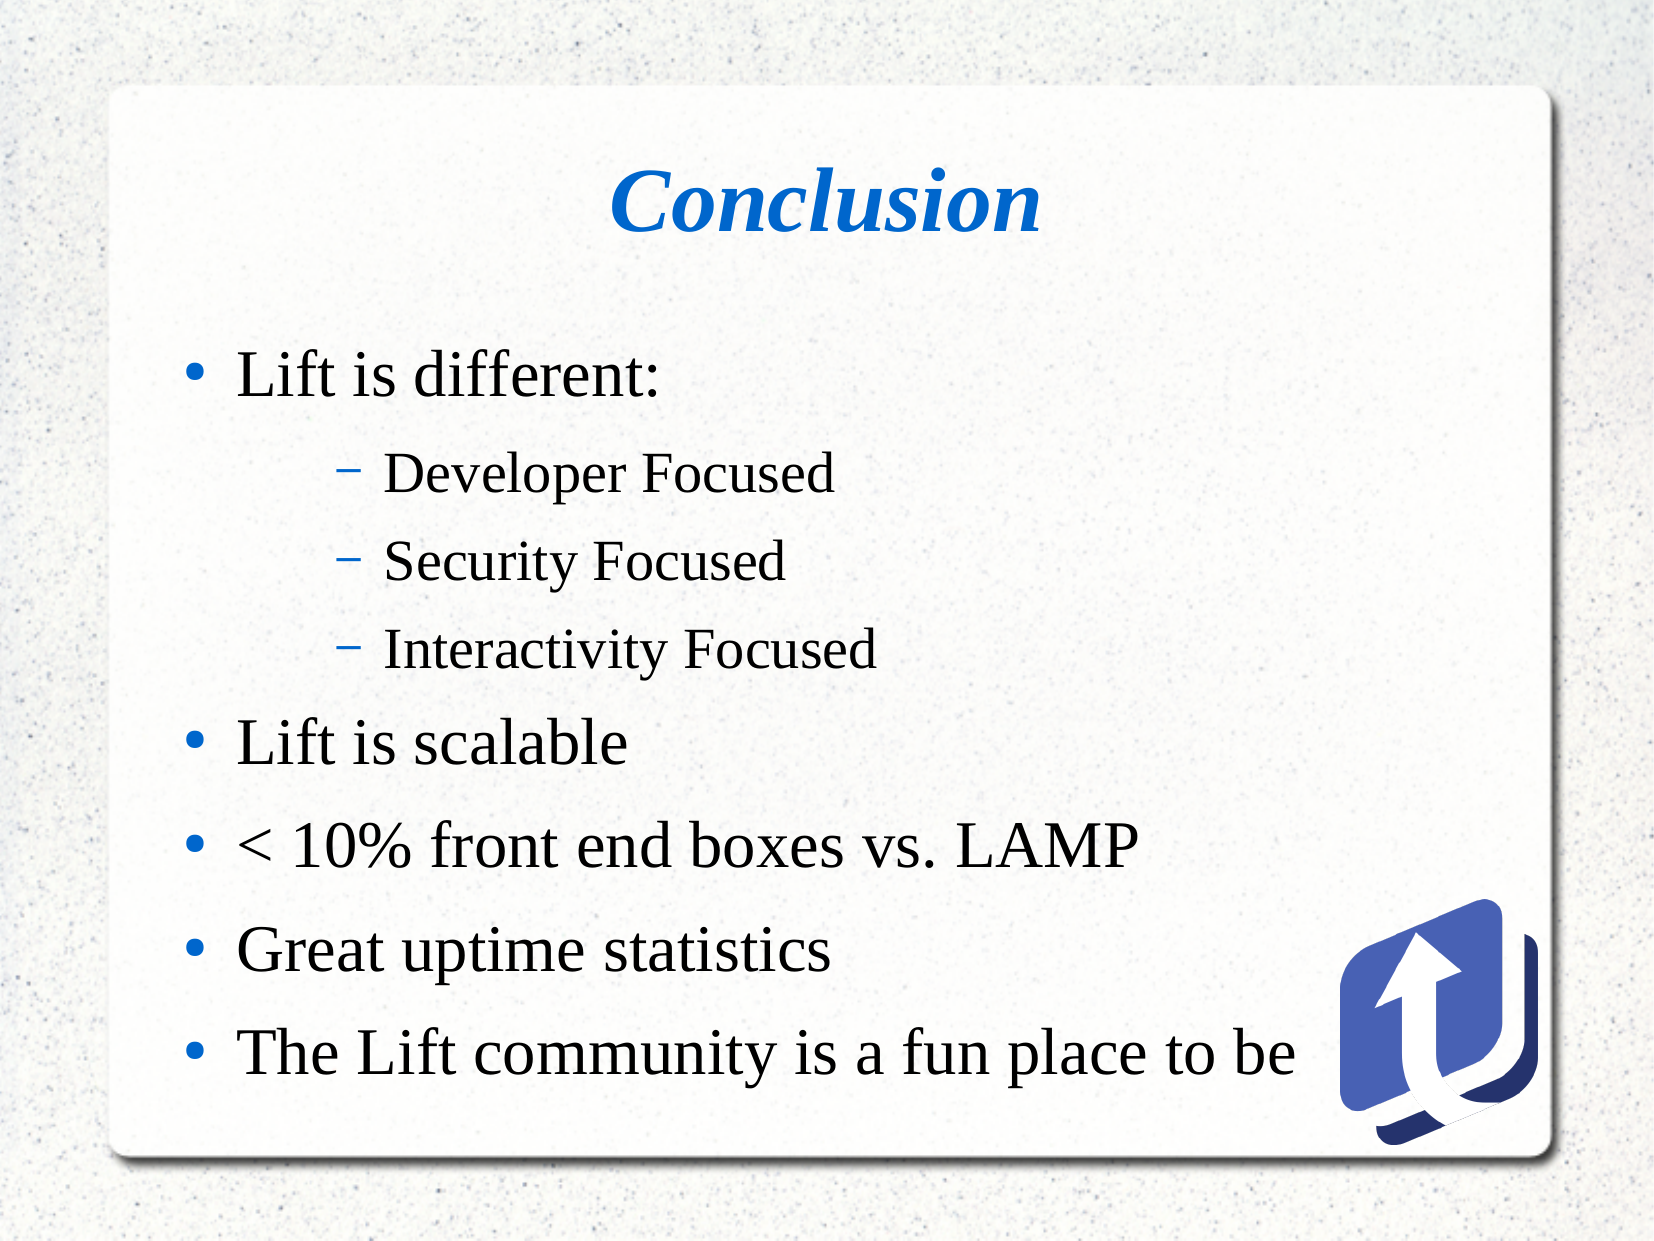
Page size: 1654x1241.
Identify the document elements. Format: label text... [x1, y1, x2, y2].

picture [0, 0, 1654, 1241]
list Lift is different: Developer Focused Security Focused Interactivity Focused Lift is scalable < 10% front end boxes vs. LAMP Great uptime statistics The Lift community is a fun place to be [147, 336, 1506, 1141]
title Conclusion [118, 104, 1536, 297]
